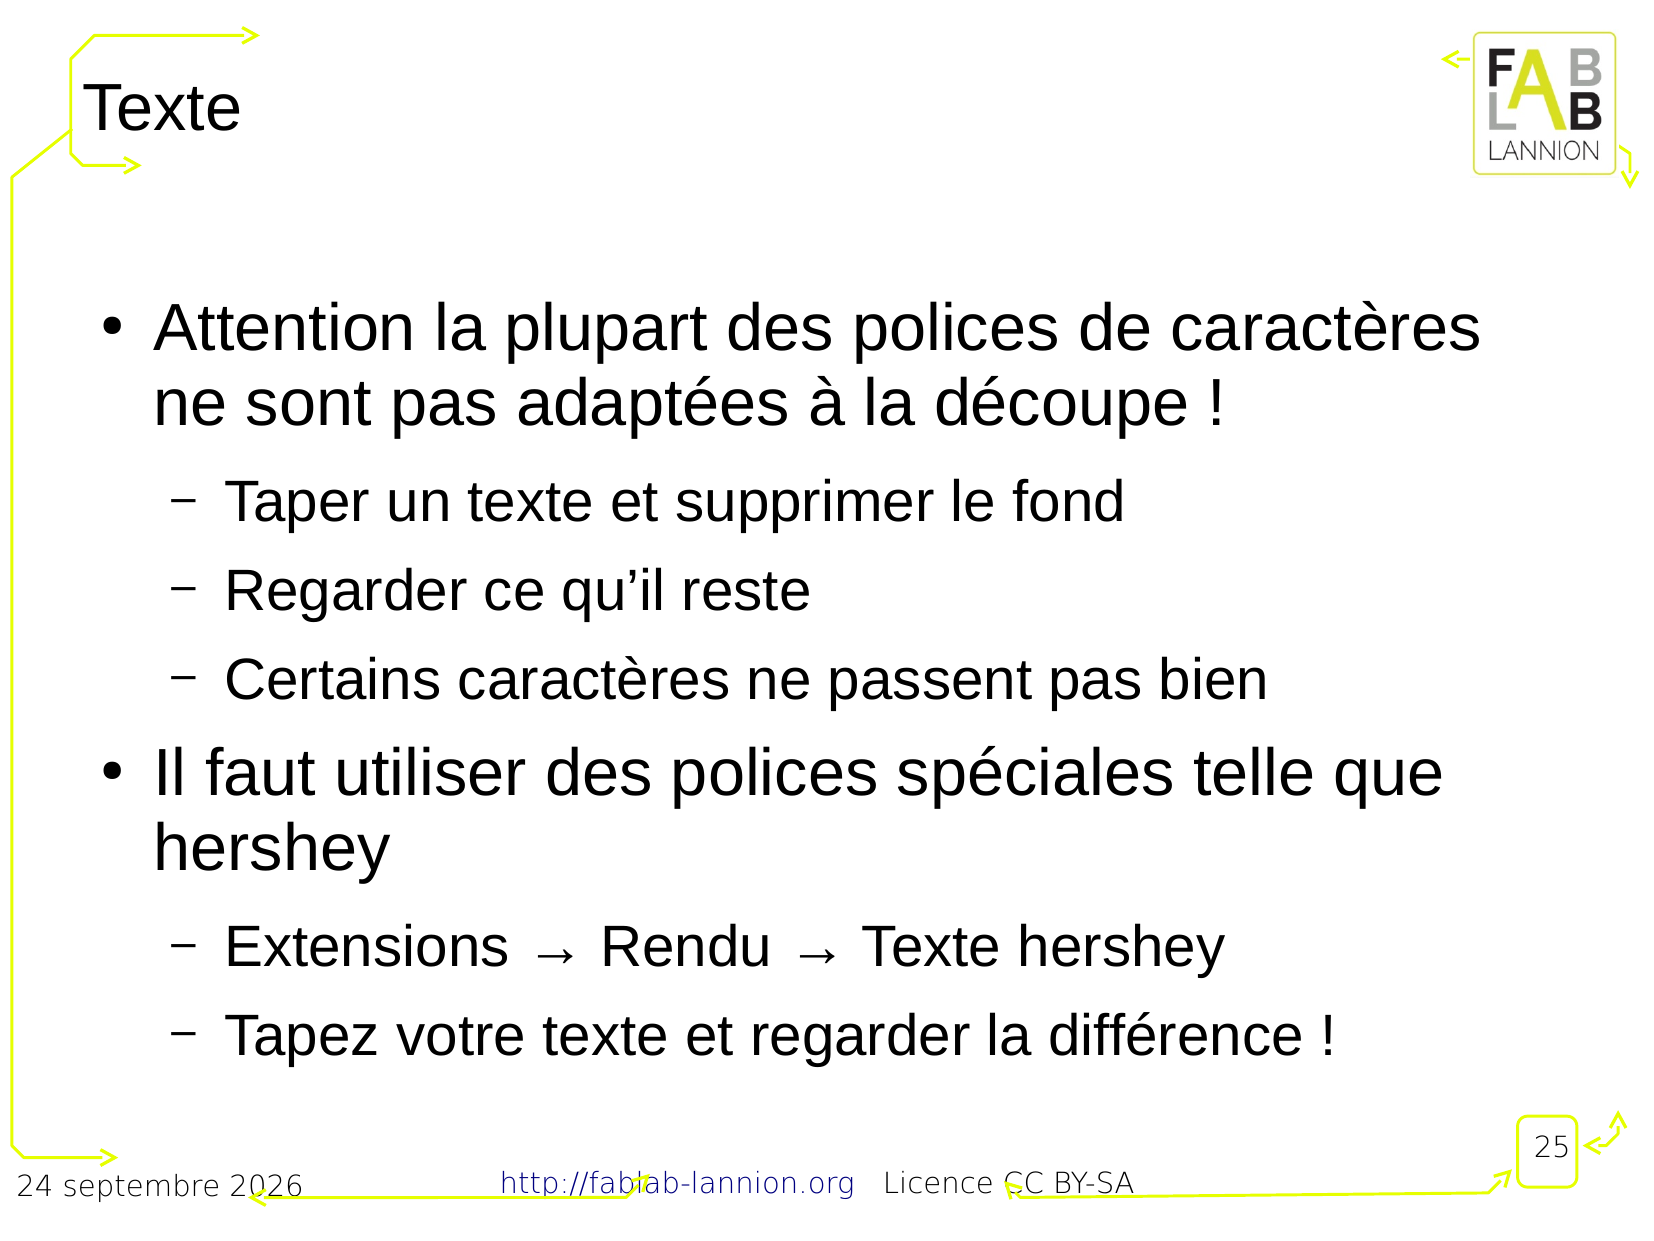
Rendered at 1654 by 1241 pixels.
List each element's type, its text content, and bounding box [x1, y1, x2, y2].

picture [1470, 29, 1619, 178]
list Attention la plupart des polices de caractères ne sont pas adaptées à la découpe ! Taper un texte et supprimer le fond Regarder ce qu’il reste Certains caractères ne passent pas bien Il faut utiliser des polices spéciales telle que hershey Extensions → Rendu → Texte hershey Tapez votre texte et regarder la différence ! [82, 290, 1571, 1111]
title Texte [82, 49, 1441, 166]
